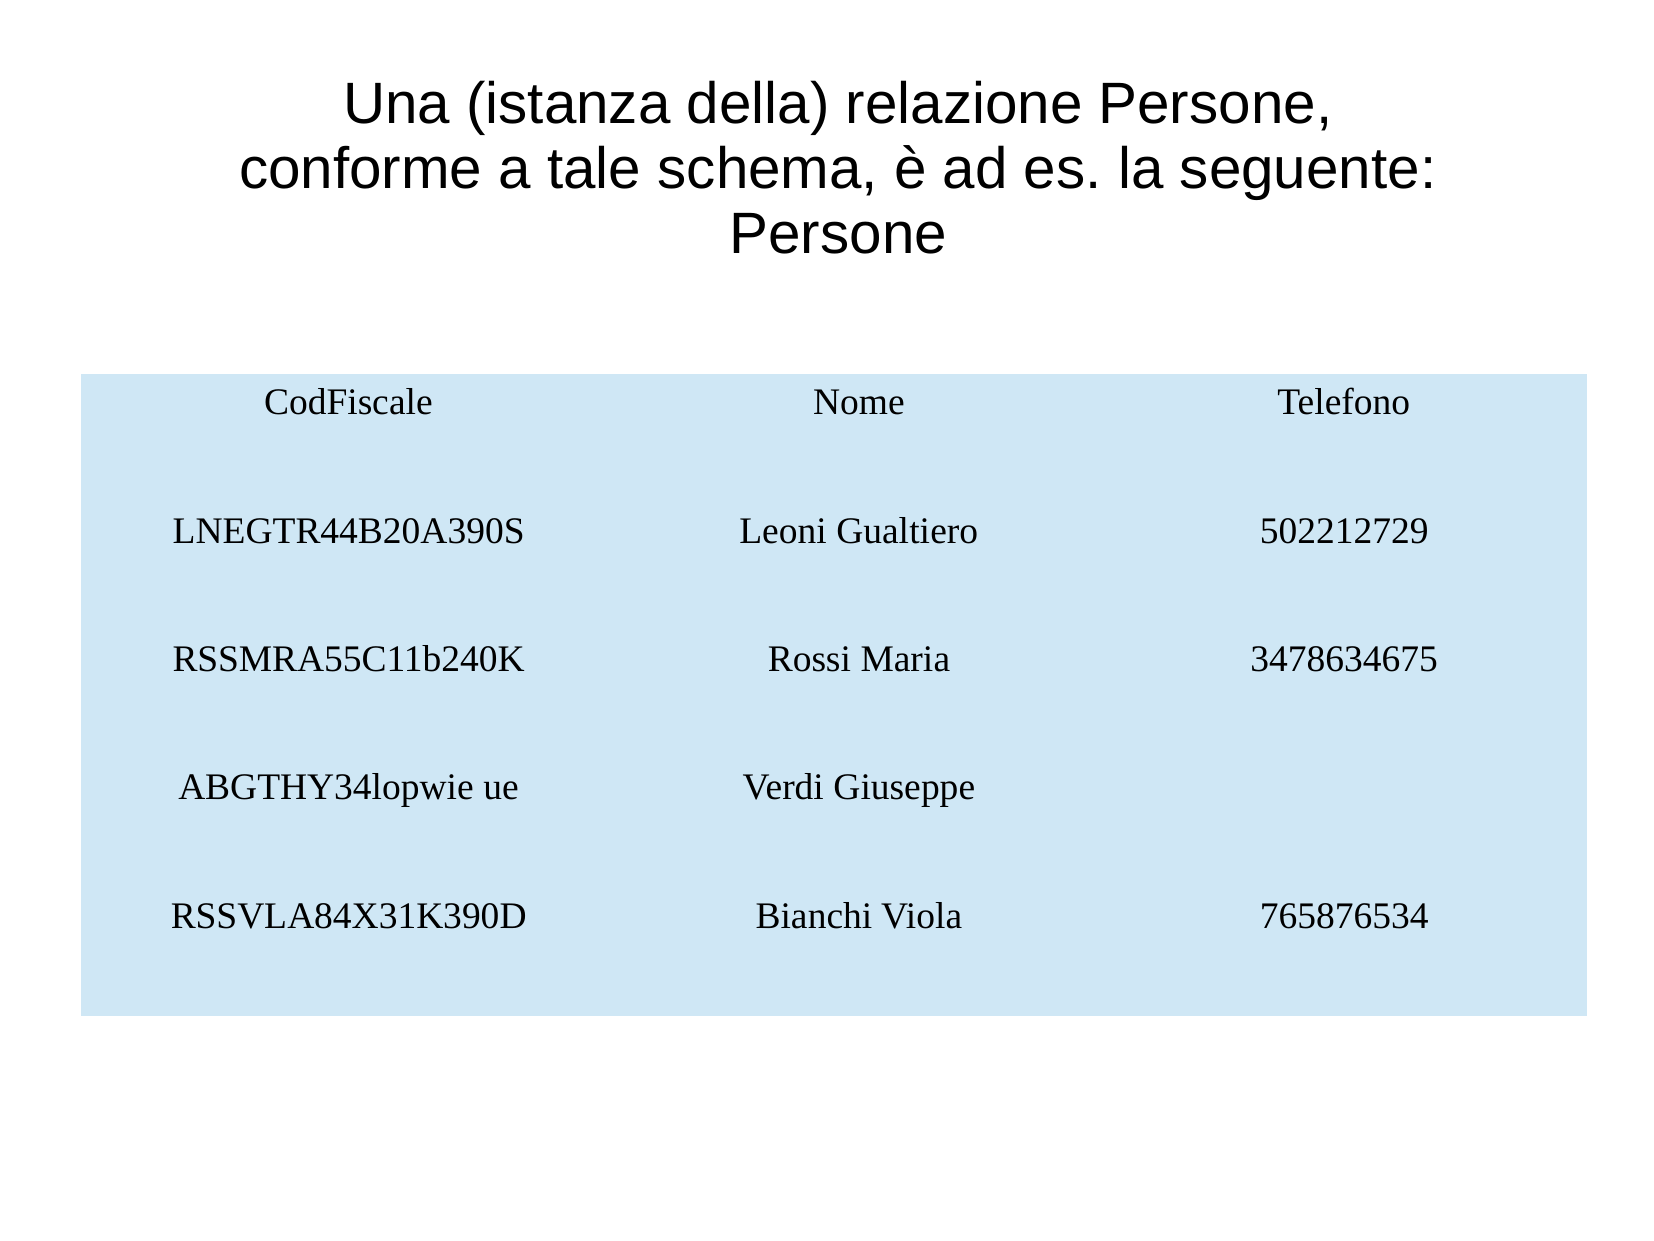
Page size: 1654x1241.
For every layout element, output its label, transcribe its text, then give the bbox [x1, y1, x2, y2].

table_cell RSSMRA55C11b240K [81, 631, 617, 759]
title Una (istanza della) relazione Persone, conforme a tale schema, è ad es. la seguente: Persone [94, 70, 1583, 266]
table_header CodFiscale [81, 374, 617, 502]
table_header Nome [617, 374, 1102, 502]
table_cell 502212729 [1102, 502, 1587, 631]
table_cell ABGTHY34lopwie ue [81, 759, 617, 887]
table_header Telefono [1102, 374, 1587, 502]
table_cell Bianchi Viola [617, 887, 1102, 1016]
table_cell [1102, 759, 1587, 887]
table_cell 3478634675 [1102, 631, 1587, 759]
table_cell RSSVLA84X31K390D [81, 887, 617, 1016]
table_cell Leoni Gualtiero [617, 502, 1102, 631]
table_cell Verdi Giuseppe [617, 759, 1102, 887]
table_cell Rossi Maria [617, 631, 1102, 759]
table_cell LNEGTR44B20A390S [81, 502, 617, 631]
table_cell 765876534 [1102, 887, 1587, 1016]
